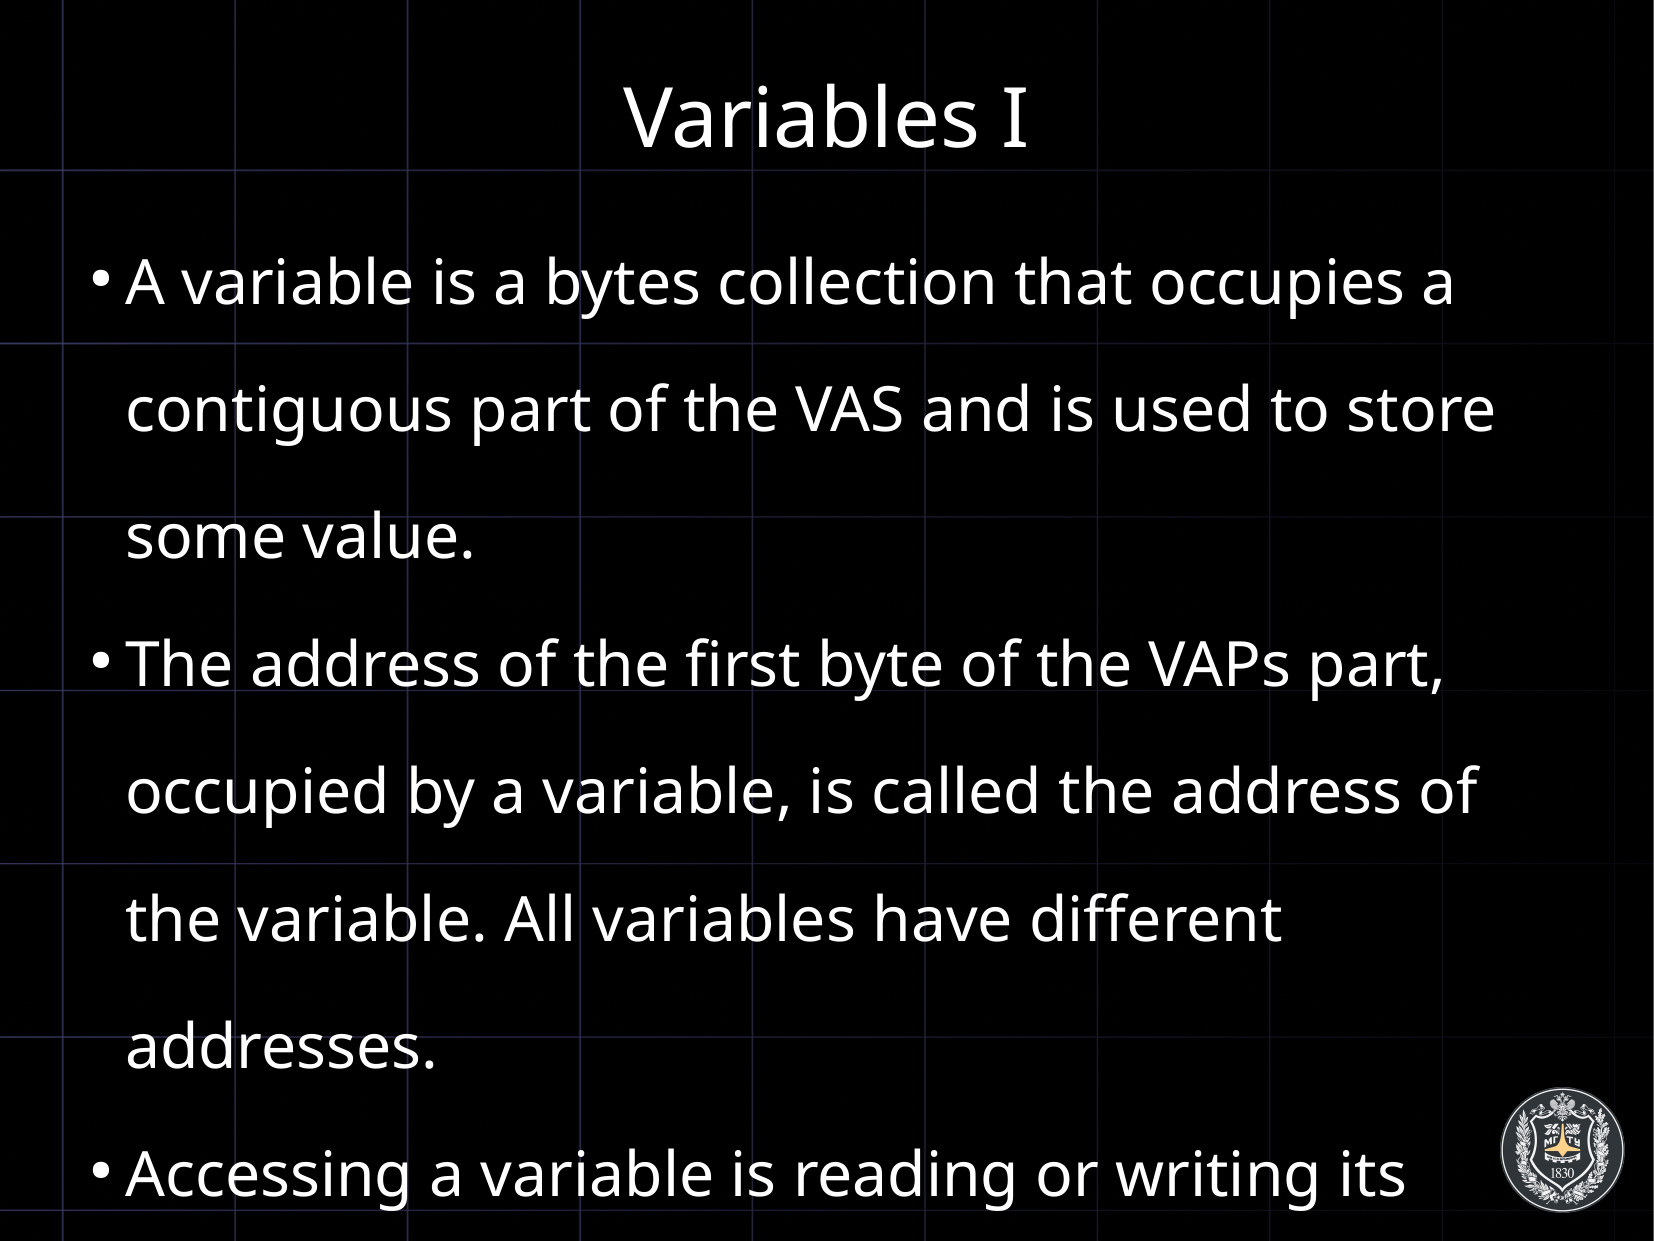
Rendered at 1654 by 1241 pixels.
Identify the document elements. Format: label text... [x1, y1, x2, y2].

text_box A variable is a bytes collection that occupies a contiguous part of the VAS and is used to store some value. The address of the first byte of the VAPs part, occupied by a variable, is called the address of the variable. All variables have different addresses. Accessing a variable is reading or writing its value by its address. Variables are created and destroyed while the program is running. The lifetime of a variable is the time interval from its creation to its destruction. [75, 187, 1576, 1234]
title Variables I [82, 37, 1571, 187]
picture [0, 0, 1654, 1241]
